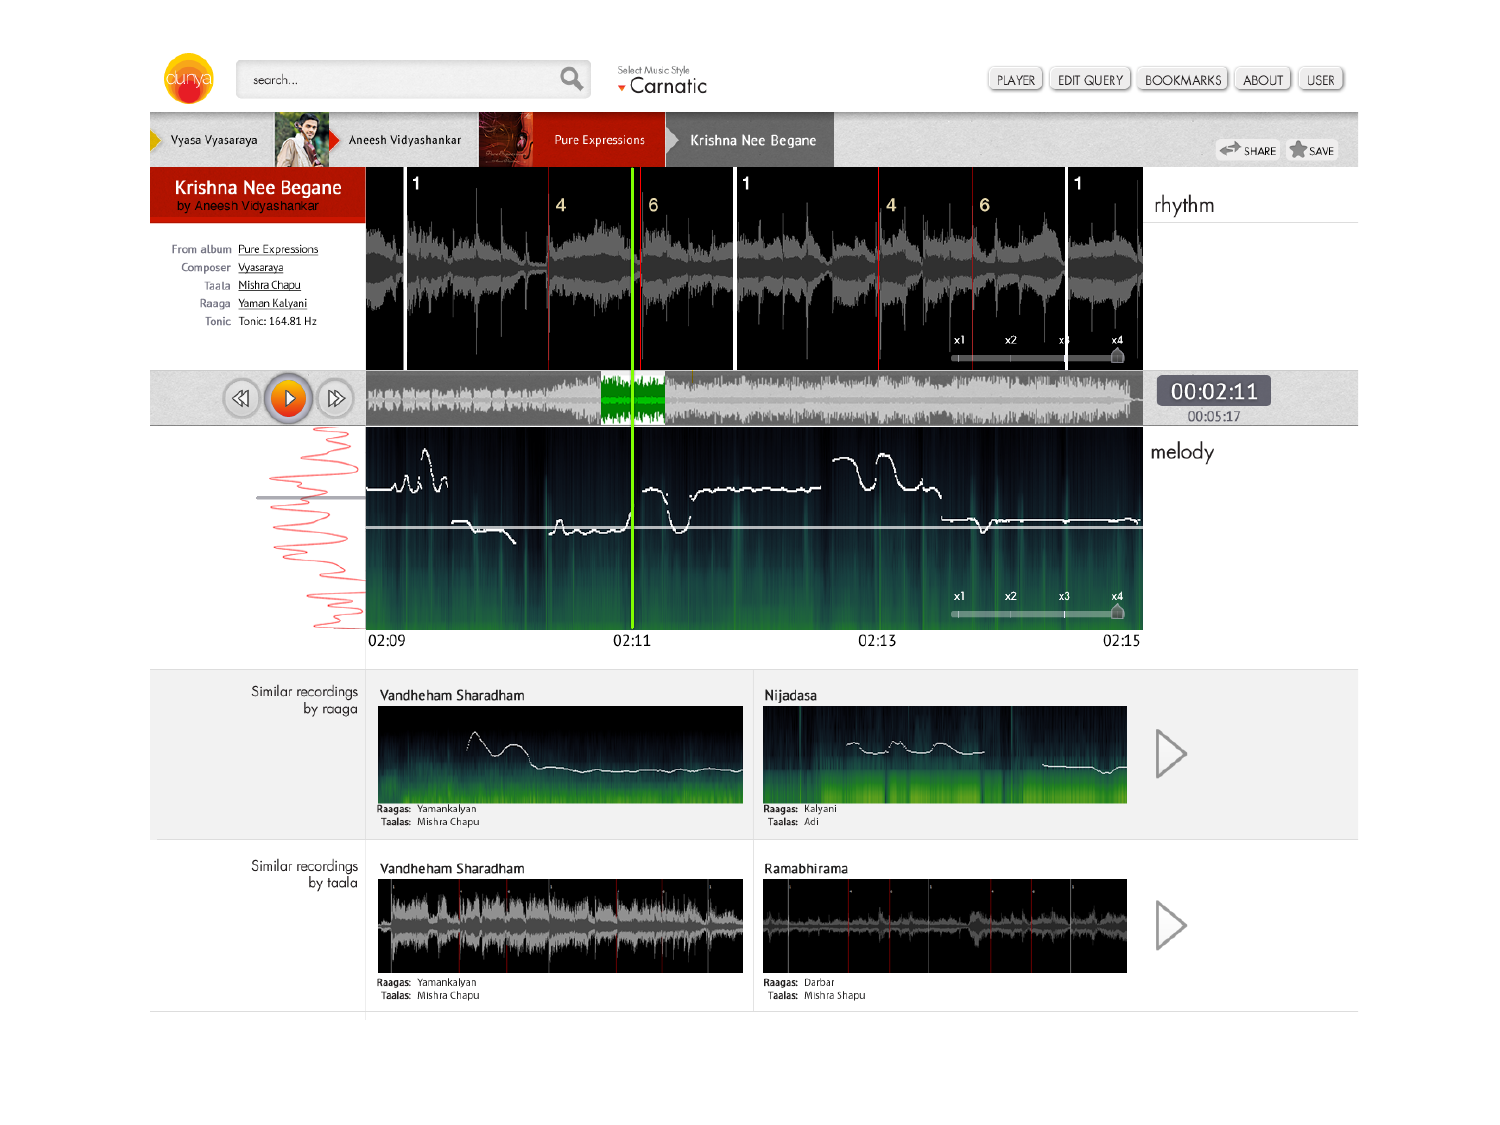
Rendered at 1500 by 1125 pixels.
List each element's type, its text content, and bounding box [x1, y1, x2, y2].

title dunya.compmusic.upf.edu [75, 45, 1425, 295]
text_box [150, 46, 1359, 1020]
list CompMusic EU project [75, 319, 1425, 1078]
